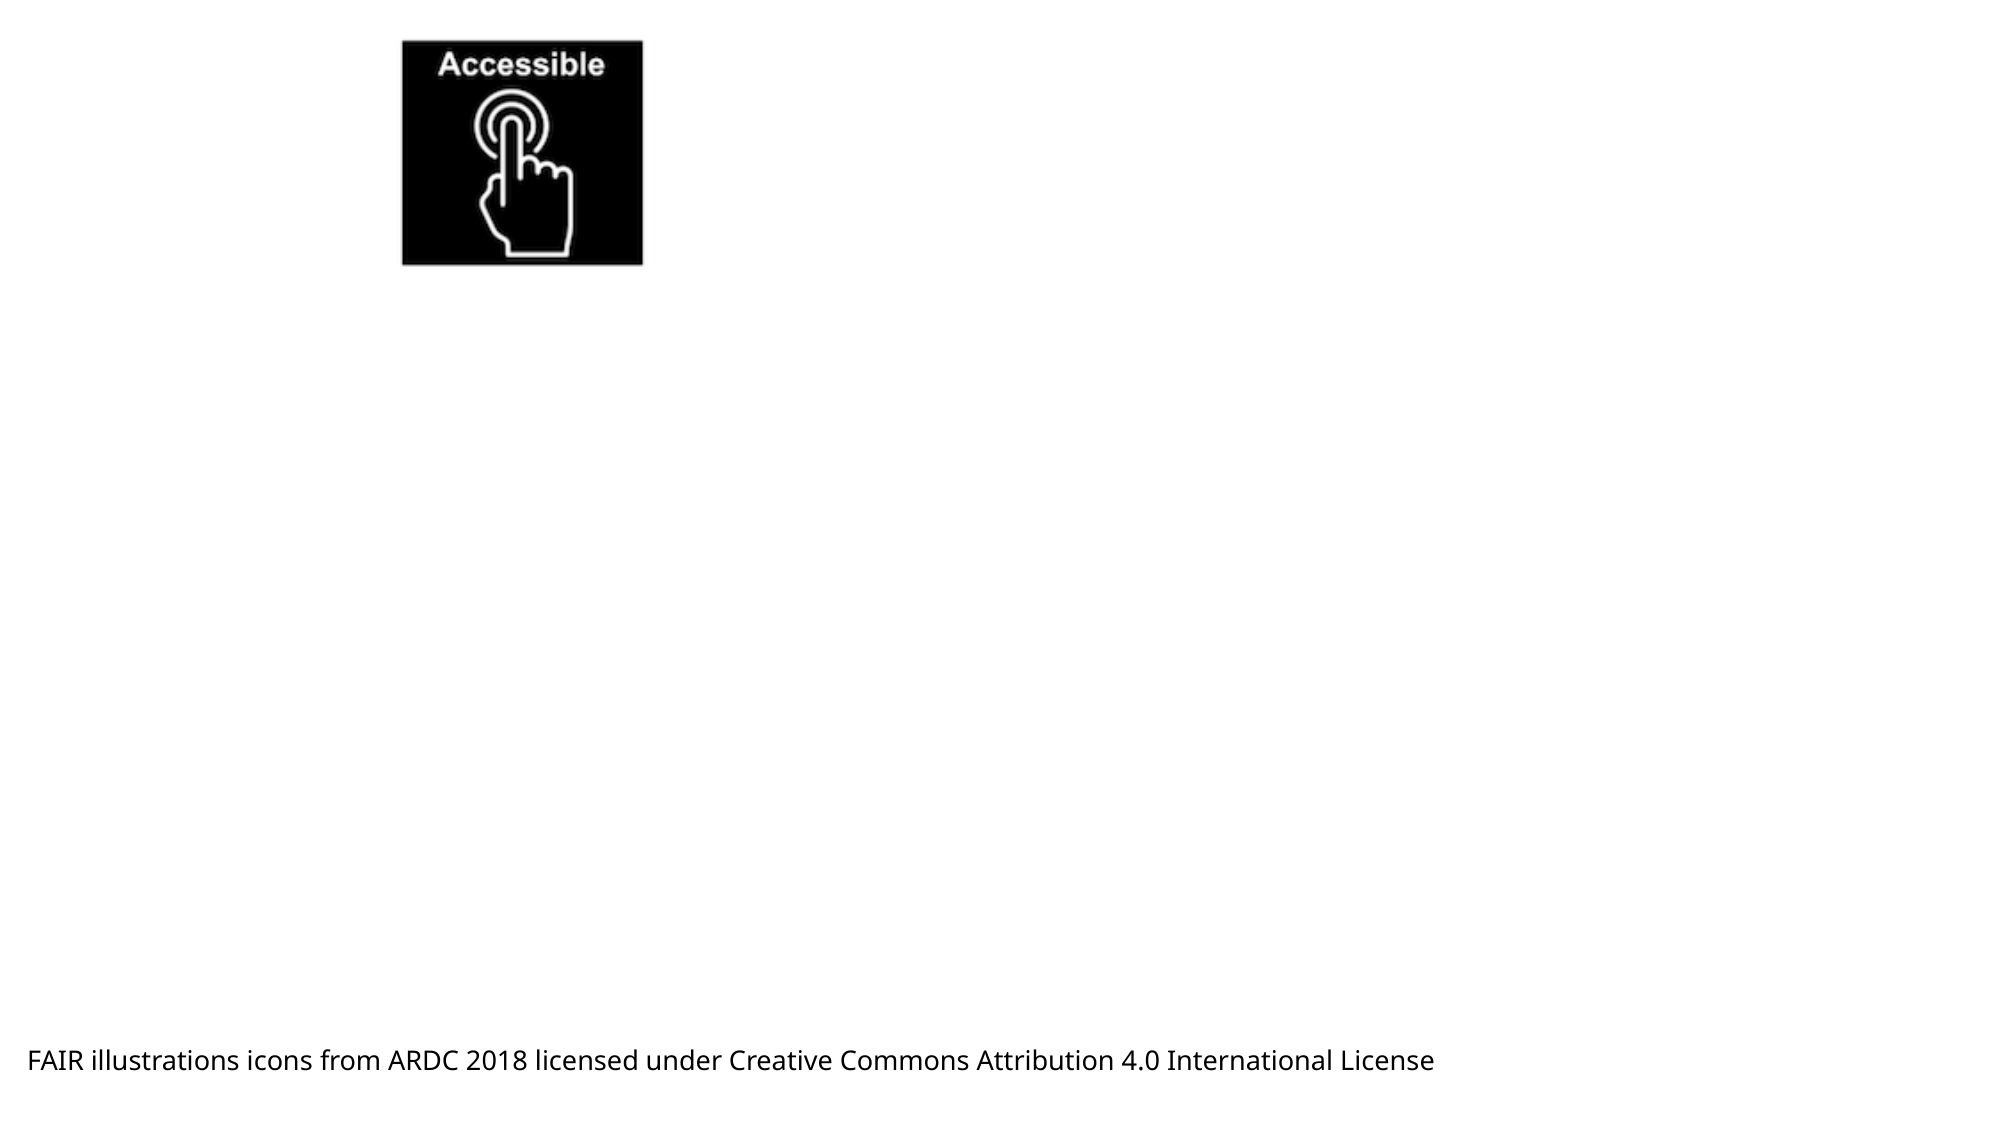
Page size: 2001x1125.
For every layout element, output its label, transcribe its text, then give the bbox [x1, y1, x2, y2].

picture [394, 35, 656, 274]
text_box FAIR illustrations icons from ARDC 2018 licensed under Creative Commons Attribution 4.0 International License [12, 1028, 1548, 1125]
